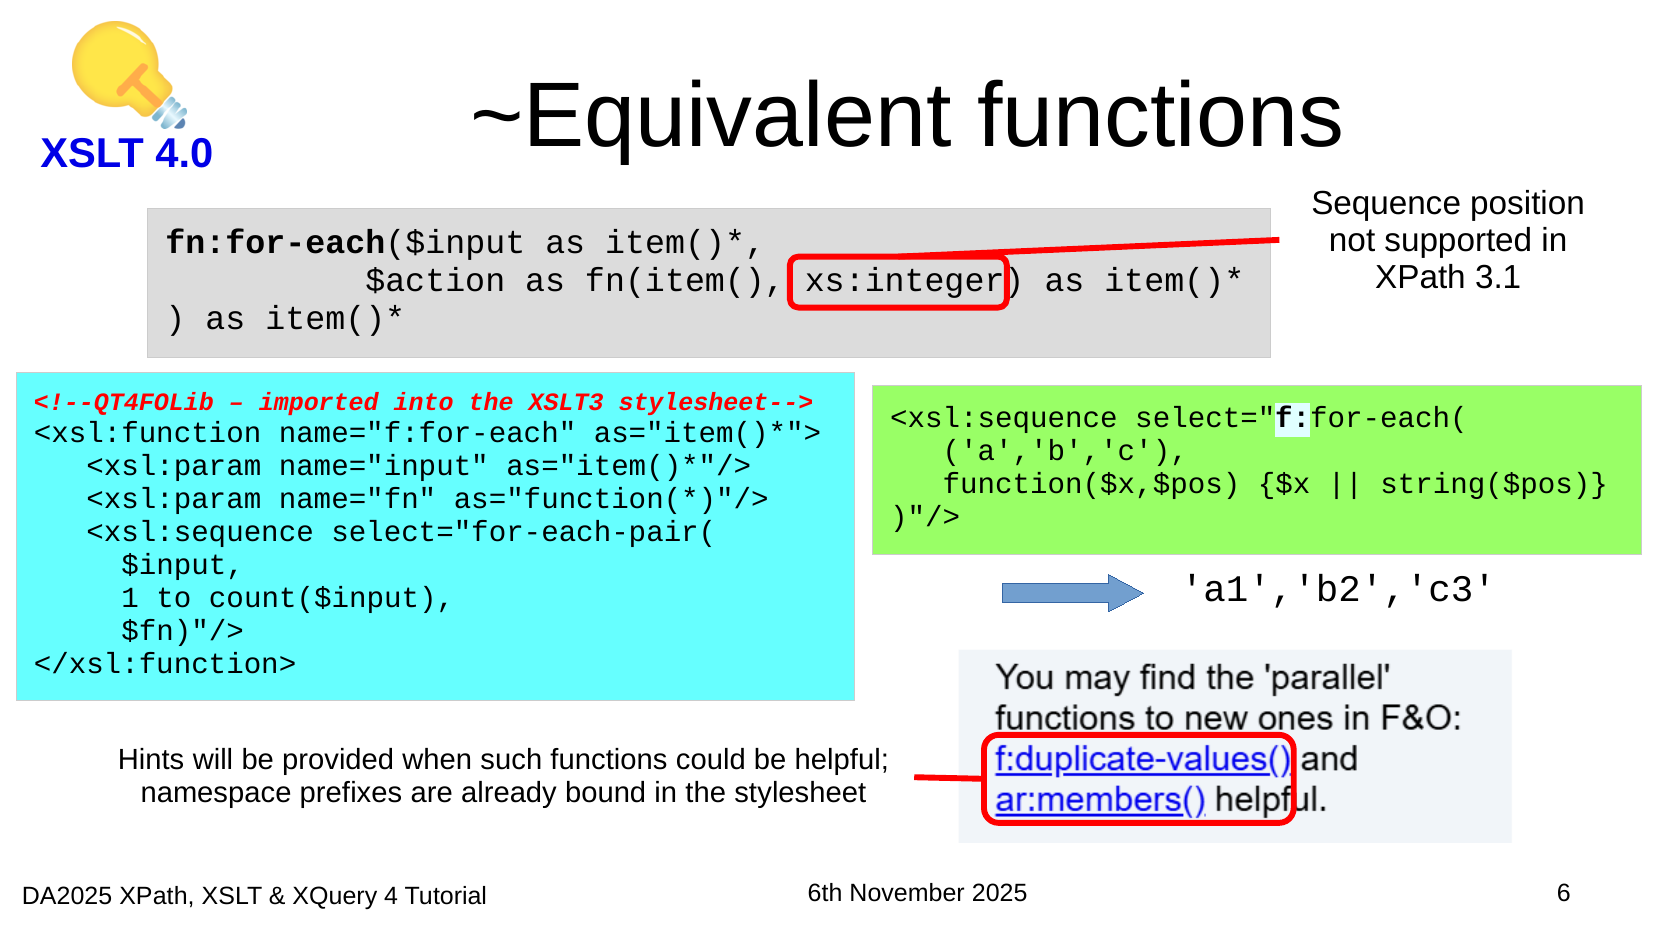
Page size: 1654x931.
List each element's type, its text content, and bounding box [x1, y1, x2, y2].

picture [987, 738, 1290, 819]
text_box fn:for-each($input as item()*, $action as fn(item(), xs:integer) as item()* ) as item()* [147, 208, 1271, 358]
text_box <!--QT4FOLib – imported into the XSLT3 stylesheet--> <xsl:function name="f:for-each" as="item()*"> <xsl:param name="input" as="item()*"/> <xsl:param name="fn" as="function(*)"/> <xsl:sequence select="for-each-pair( $input, 1 to count($input), $fn)"/> </xsl:function> [16, 372, 855, 701]
text_box <xsl:sequence select="f:for-each( ('a','b','c'), function($x,$pos) {$x || string($pos)} )"/> [872, 385, 1642, 555]
text_box Sequence position not supported in XPath 3.1 [1279, 176, 1618, 303]
picture [958, 649, 1533, 843]
text_box 'a1','b2','c3' [1141, 562, 1536, 624]
picture [72, 21, 187, 129]
text_box Hints will be provided when such functions could be helpful; namespace prefixes are already bound in the stylesheet [94, 735, 915, 819]
text_box fn:for-each($input as item()*, $action as fn(item(), xs:integer) as item()* ) as item()* [793, 260, 1003, 304]
text_box [1002, 574, 1144, 612]
title ~Equivalent functions [244, 37, 1571, 193]
